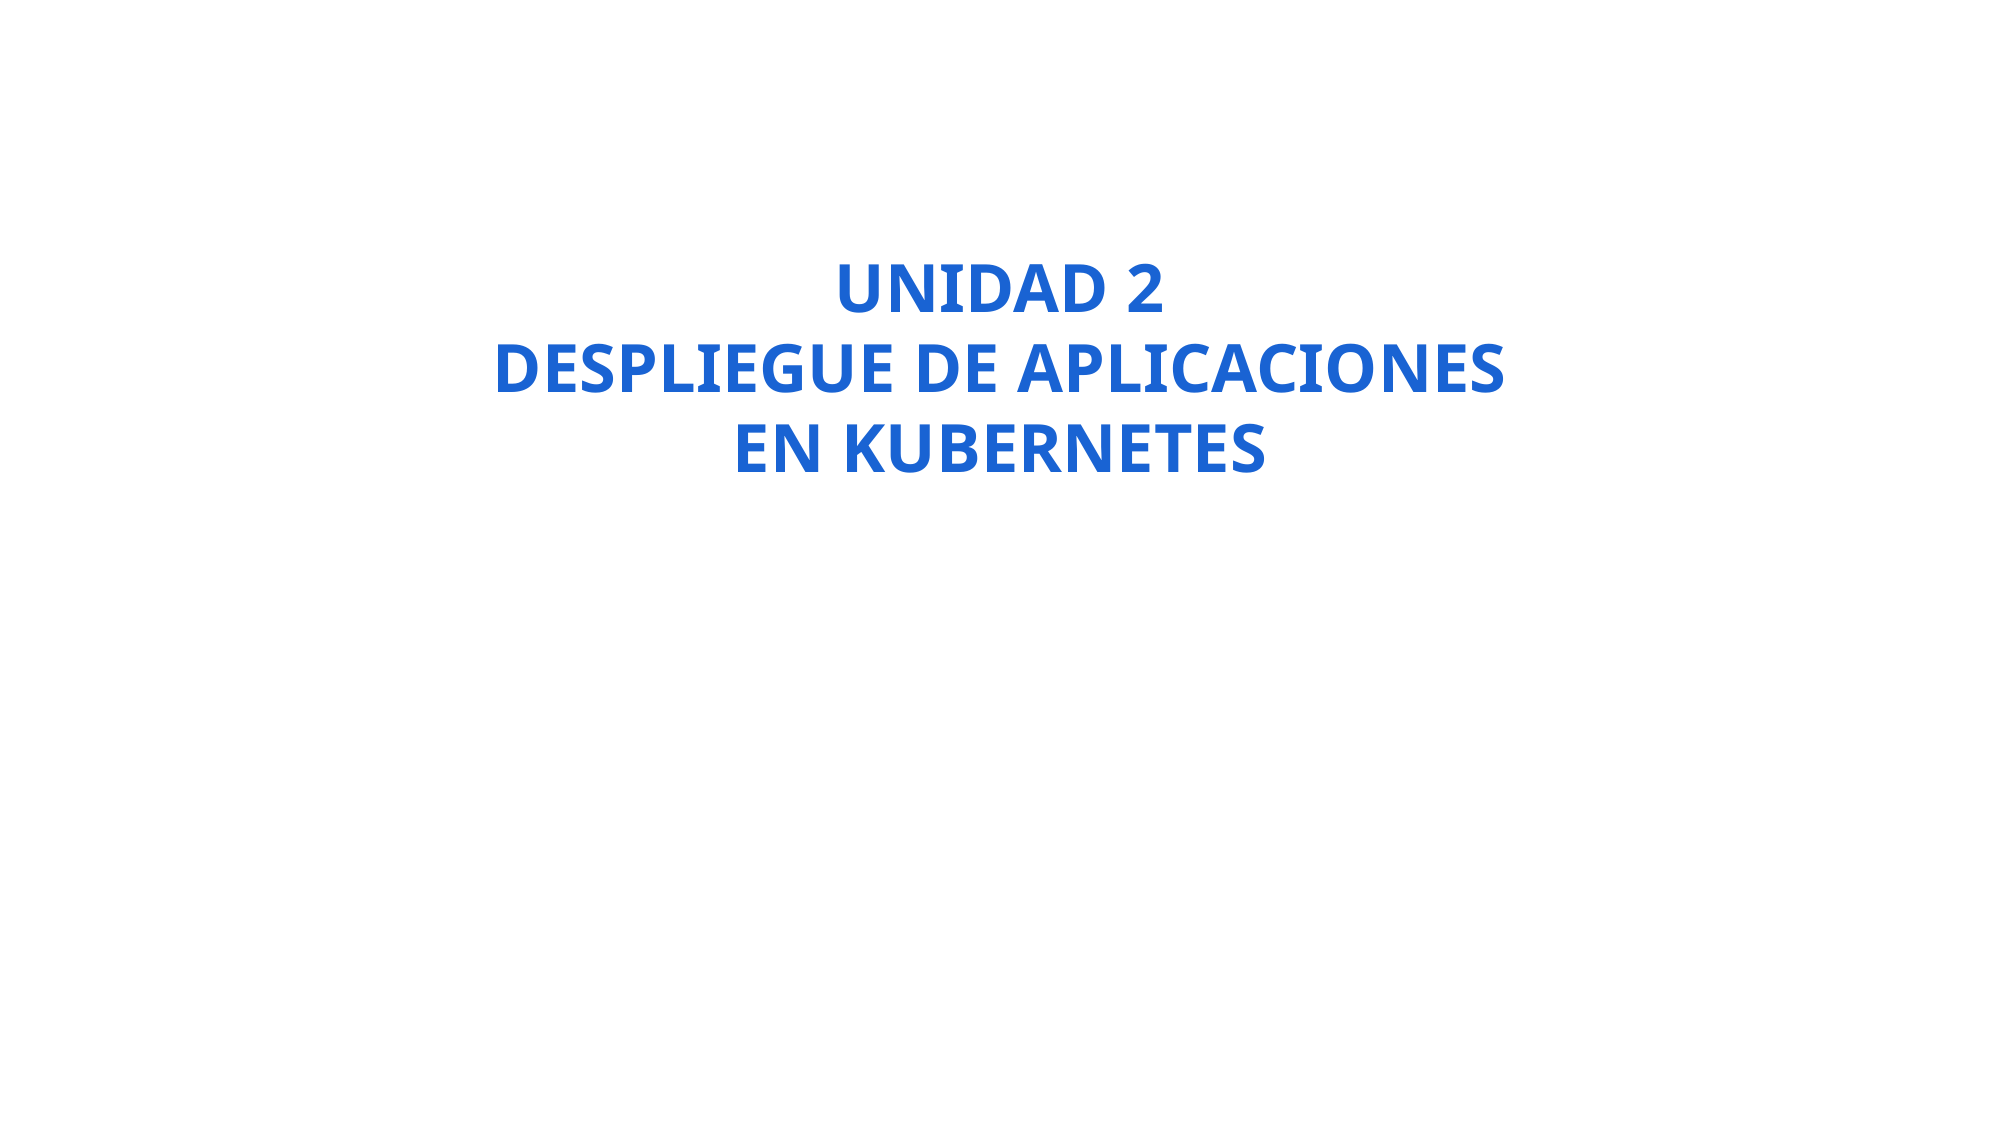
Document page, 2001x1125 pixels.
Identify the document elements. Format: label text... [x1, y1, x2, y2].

text_box UNIDAD 2 DESPLIEGUE DE APLICACIONES EN KUBERNETES [461, 200, 1539, 531]
